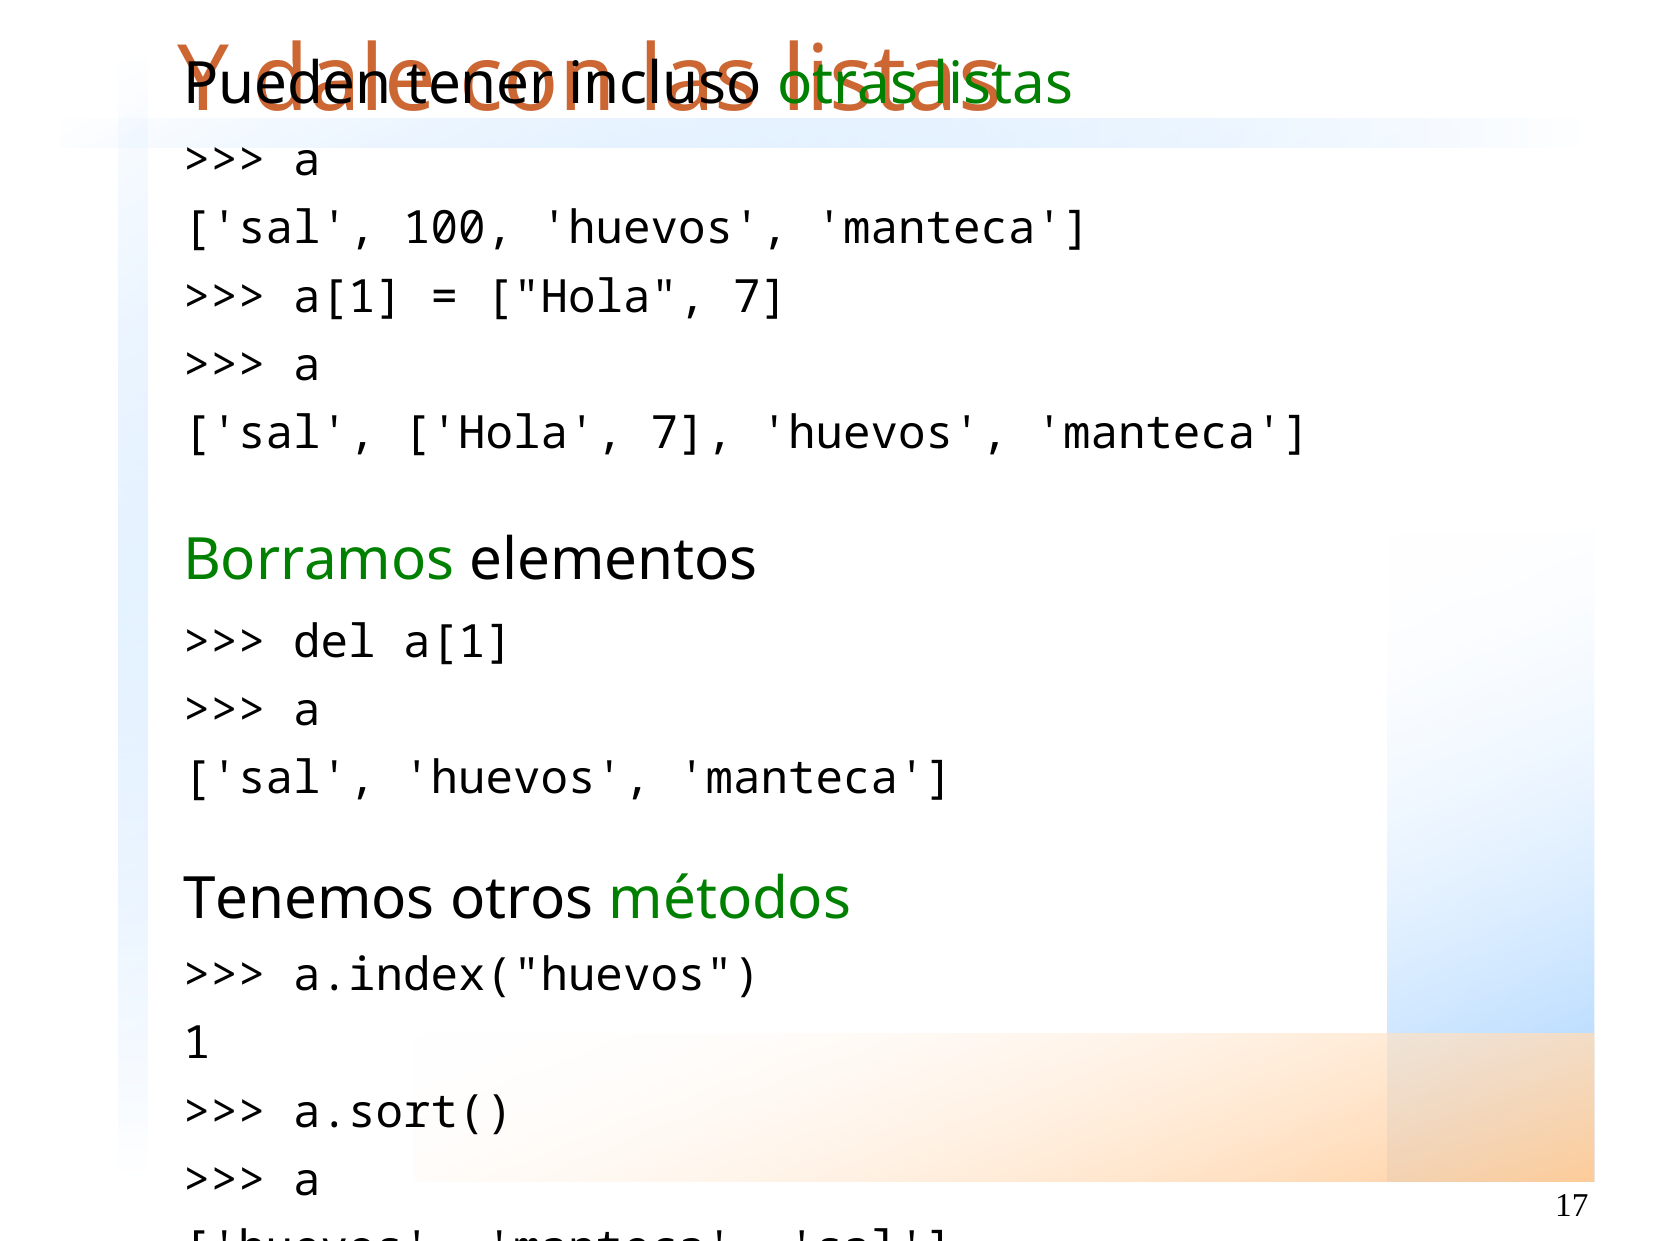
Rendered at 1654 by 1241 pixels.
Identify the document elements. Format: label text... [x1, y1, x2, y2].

text_box Pueden tener incluso otras listas >>> a ['sal', 100, 'huevos', 'manteca'] >>> a[1] = ["Hola", 7] >>> a ['sal', ['Hola', 7], 'huevos', 'manteca'] Borramos elementos >>> del a[1] >>> a ['sal', 'huevos', 'manteca'] Tenemos otros métodos >>> a.index("huevos") 1 >>> a.sort() >>> a ['huevos', 'manteca', 'sal'] [147, 119, 1595, 1200]
title Y dale con las listas [177, 0, 1595, 119]
